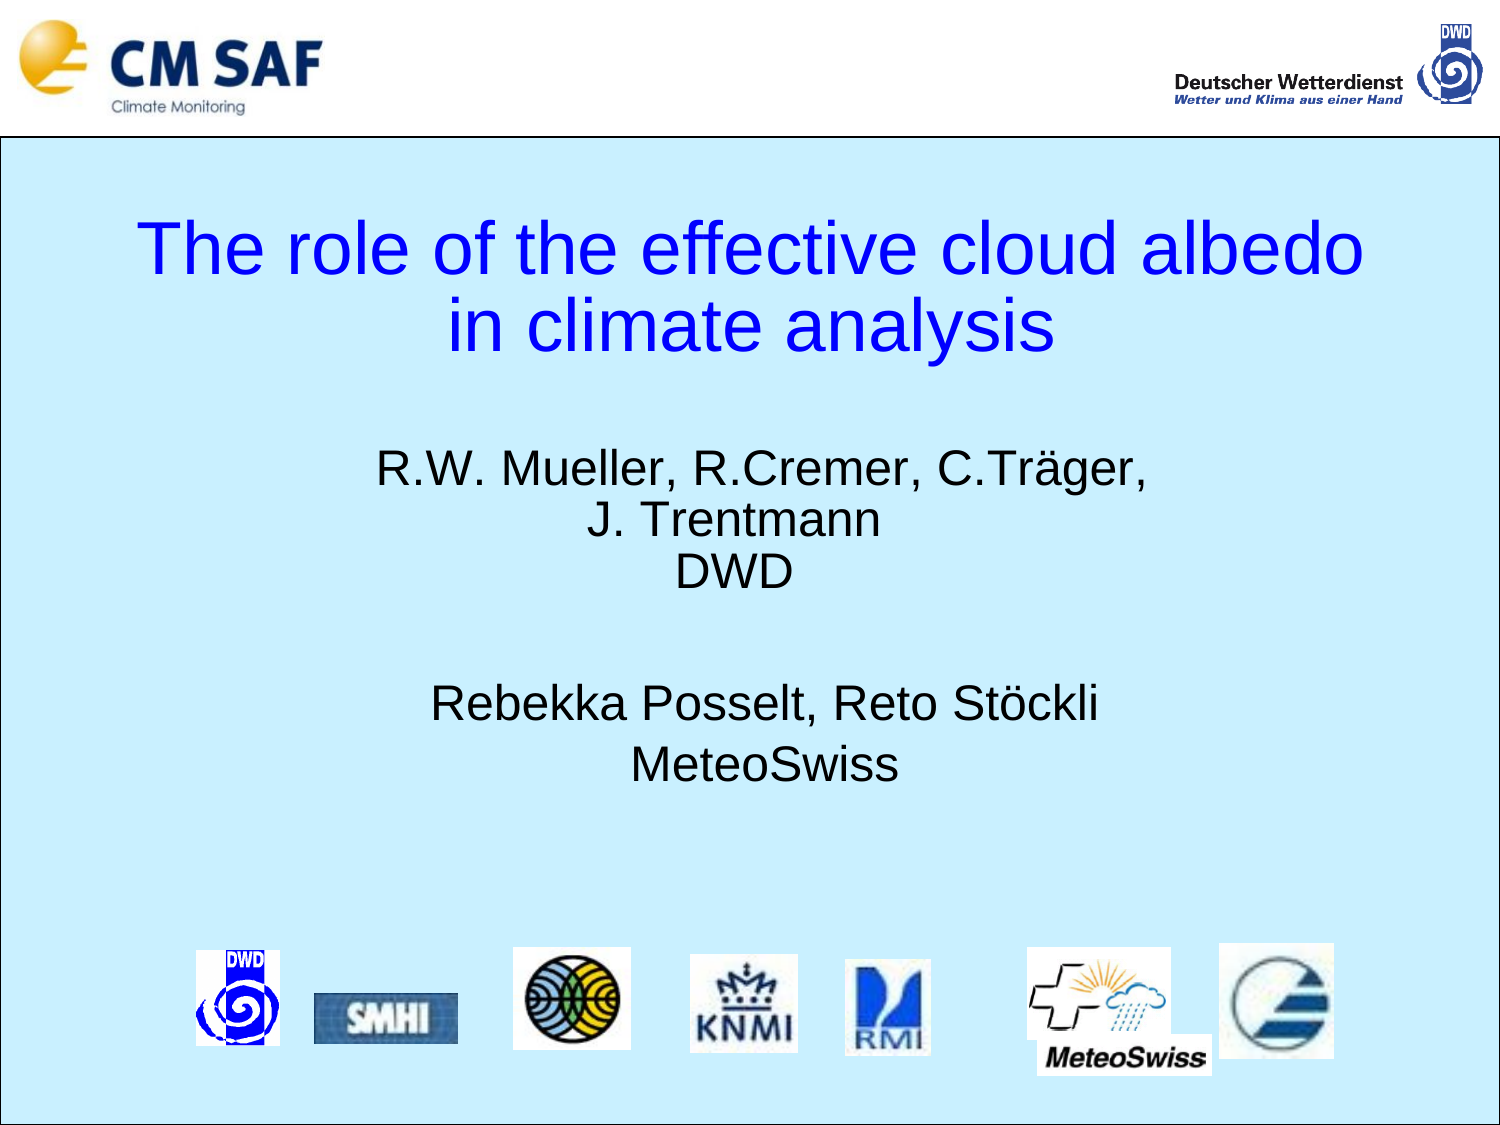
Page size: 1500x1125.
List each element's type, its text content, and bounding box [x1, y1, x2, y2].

picture [196, 950, 280, 1046]
picture [17, 19, 325, 117]
picture [314, 993, 458, 1044]
text_box R.W. Mueller, R.Cremer, C.Träger, J. Trentmann DWD [242, 444, 1227, 693]
picture [690, 954, 798, 1053]
title The role of the effective cloud albedo in climate analysis [110, 148, 1393, 433]
text_box Rebekka Posselt, Reto Stöckli MeteoSwiss [372, 668, 1158, 798]
picture [845, 959, 931, 1056]
picture [1027, 947, 1212, 1076]
picture [1175, 24, 1483, 104]
picture [1219, 943, 1334, 1059]
picture [513, 947, 631, 1051]
